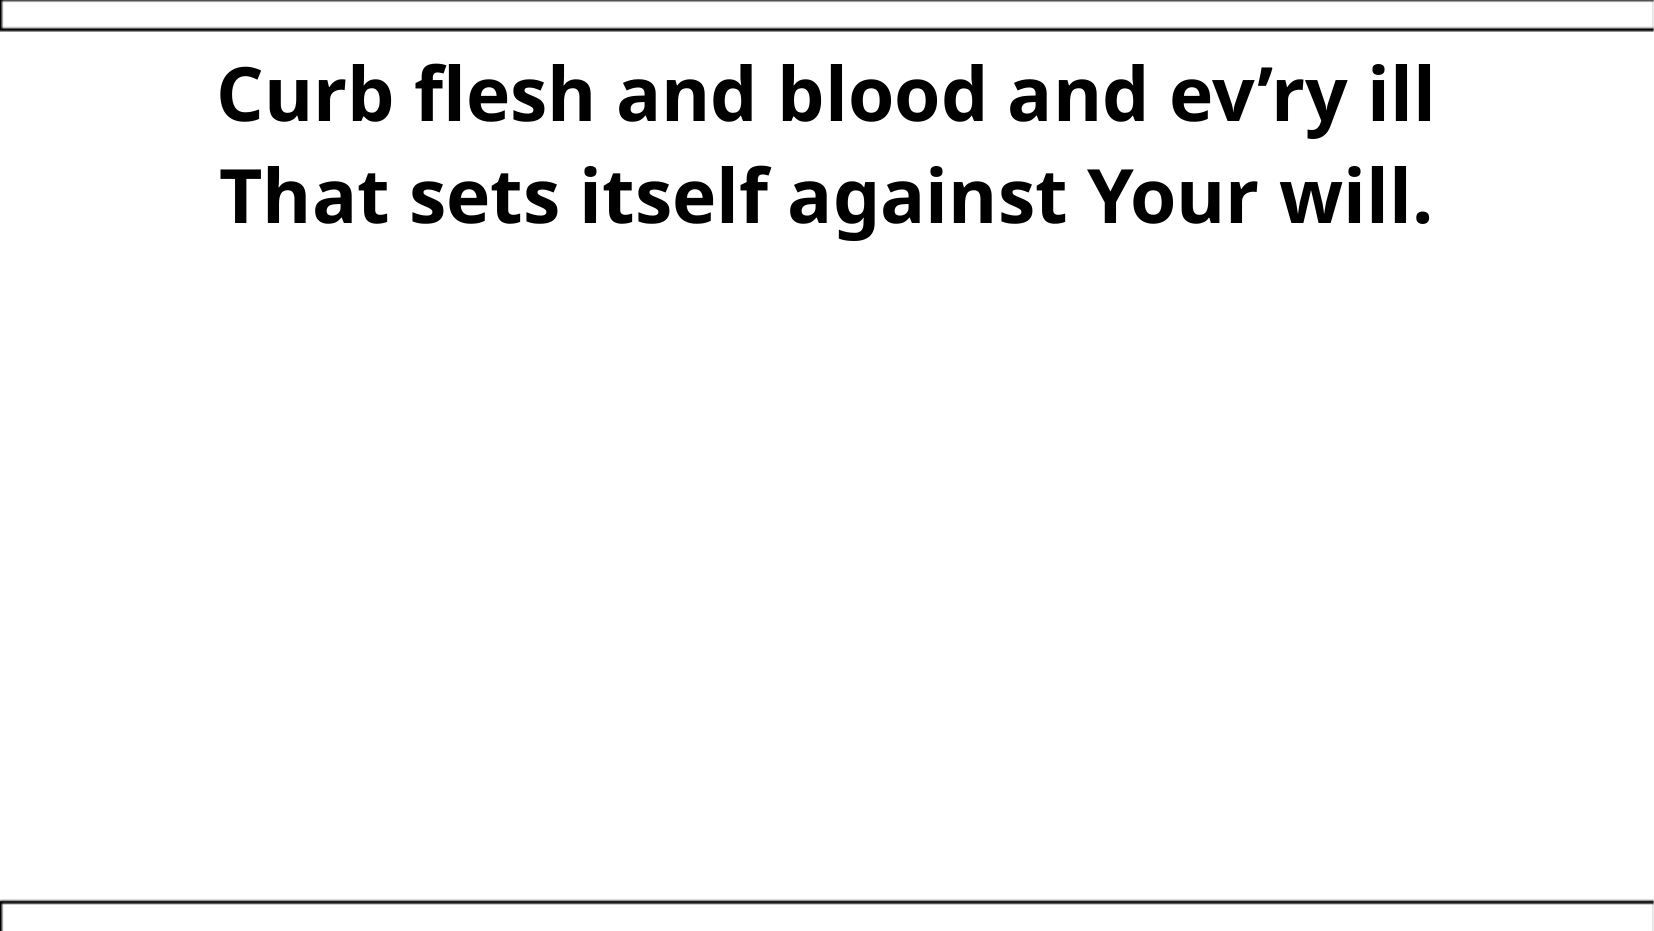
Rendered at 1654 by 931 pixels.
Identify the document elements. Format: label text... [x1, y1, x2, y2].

text_box Curb flesh and blood and ev’ry ill That sets itself against Your will. [84, 33, 1570, 249]
picture [0, 0, 1654, 931]
